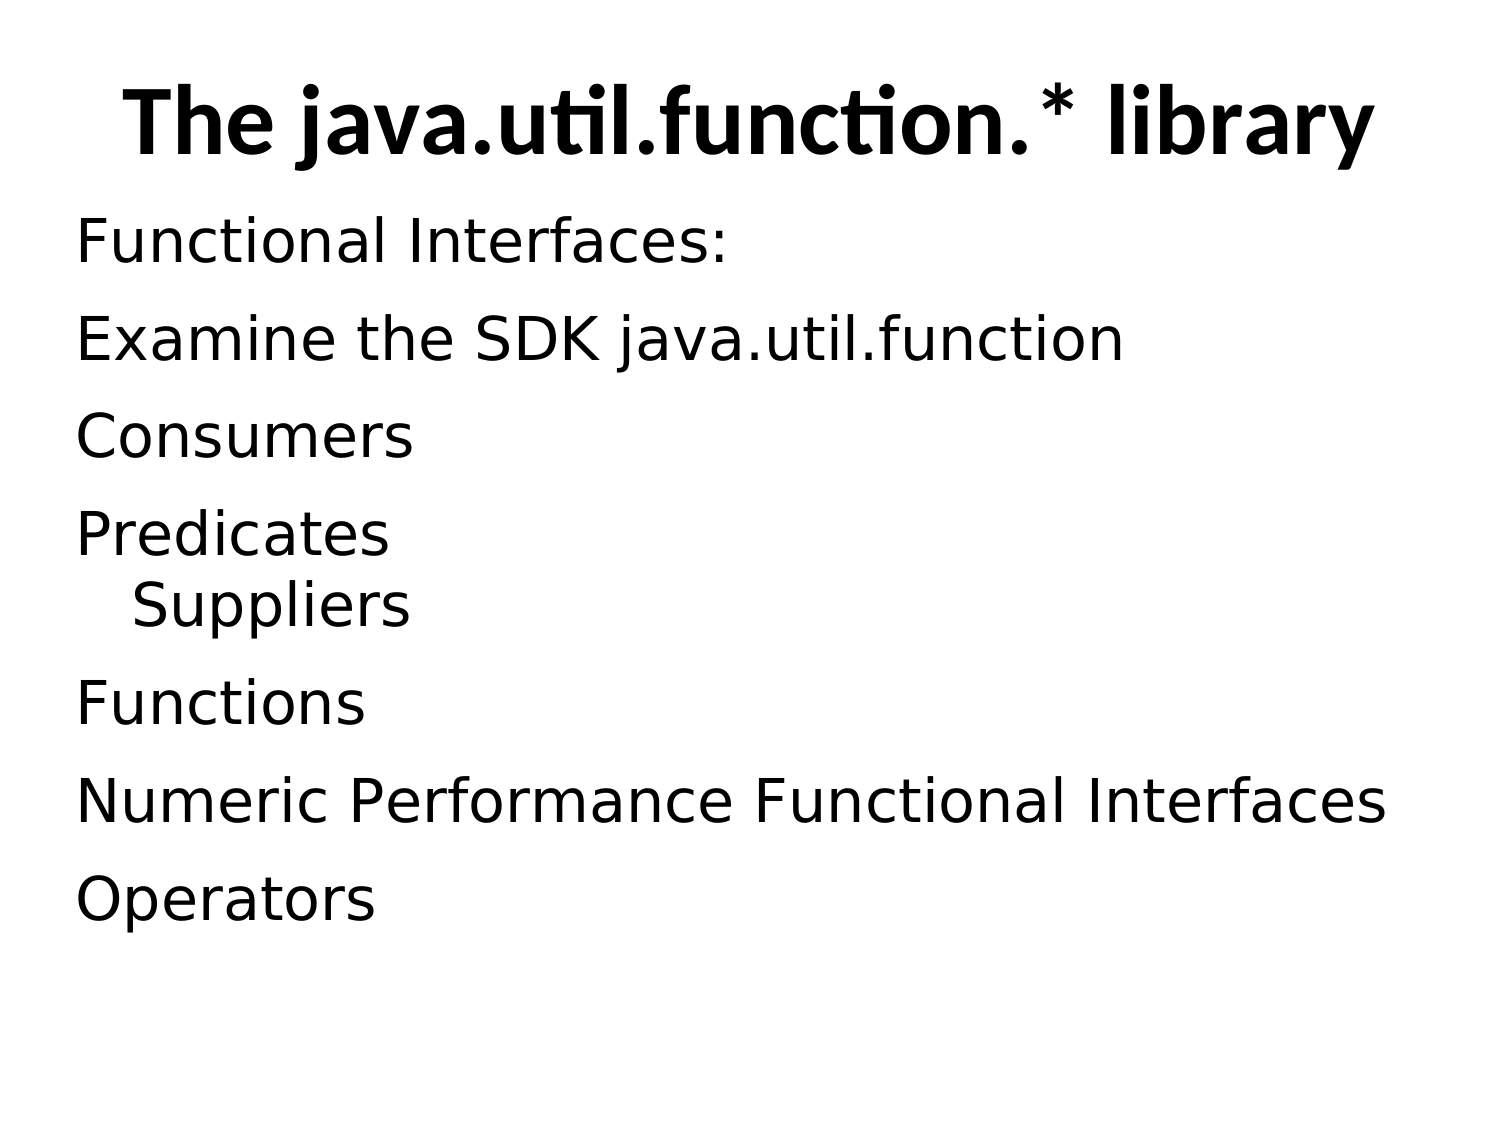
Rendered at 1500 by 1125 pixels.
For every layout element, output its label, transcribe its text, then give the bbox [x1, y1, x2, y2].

title The java.util.function.* library [75, 44, 1425, 177]
list Functional Interfaces: Examine the SDK java.util.function Consumers Predicates Suppliers Functions Numeric Performance Functional Interfaces Operators [75, 204, 1395, 1075]
